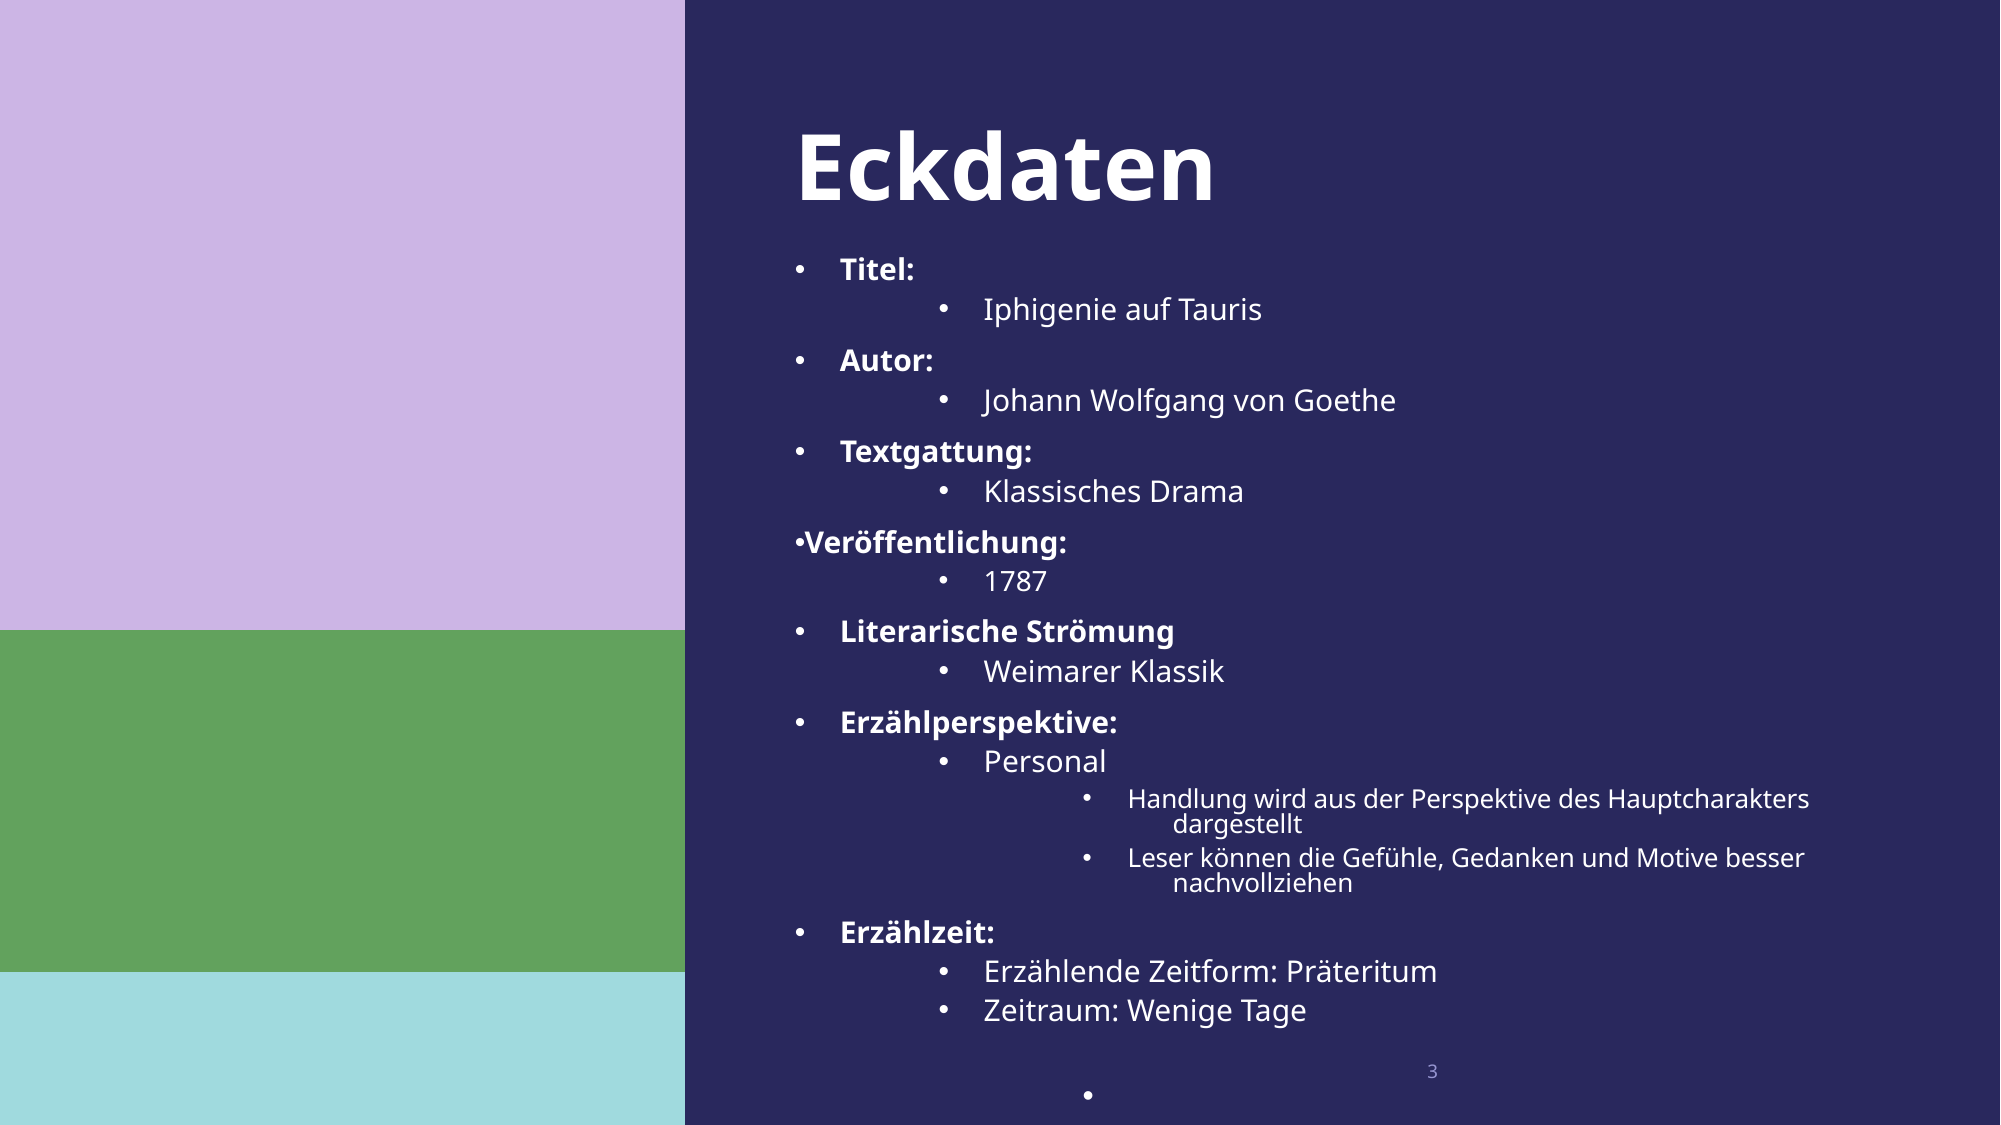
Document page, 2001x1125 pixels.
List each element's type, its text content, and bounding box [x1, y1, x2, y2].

list Titel: Iphigenie auf Tauris Autor: Johann Wolfgang von Goethe Textgattung: Klassisches Drama Veröffentlichung: 1787 Literarische Strömung Weimarer Klassik Erzählperspektive: Personal Handlung wird aus der Perspektive des Hauptcharakters dargestellt Leser können die Gefühle, Gedanken und Motive besser nachvollziehen Erzählzeit: Erzählende Zeitform: Präteritum Zeitraum: Wenige Tage [779, 247, 1931, 1043]
title Eckdaten [779, 99, 1713, 228]
text_box [1412, 1042, 1863, 1103]
